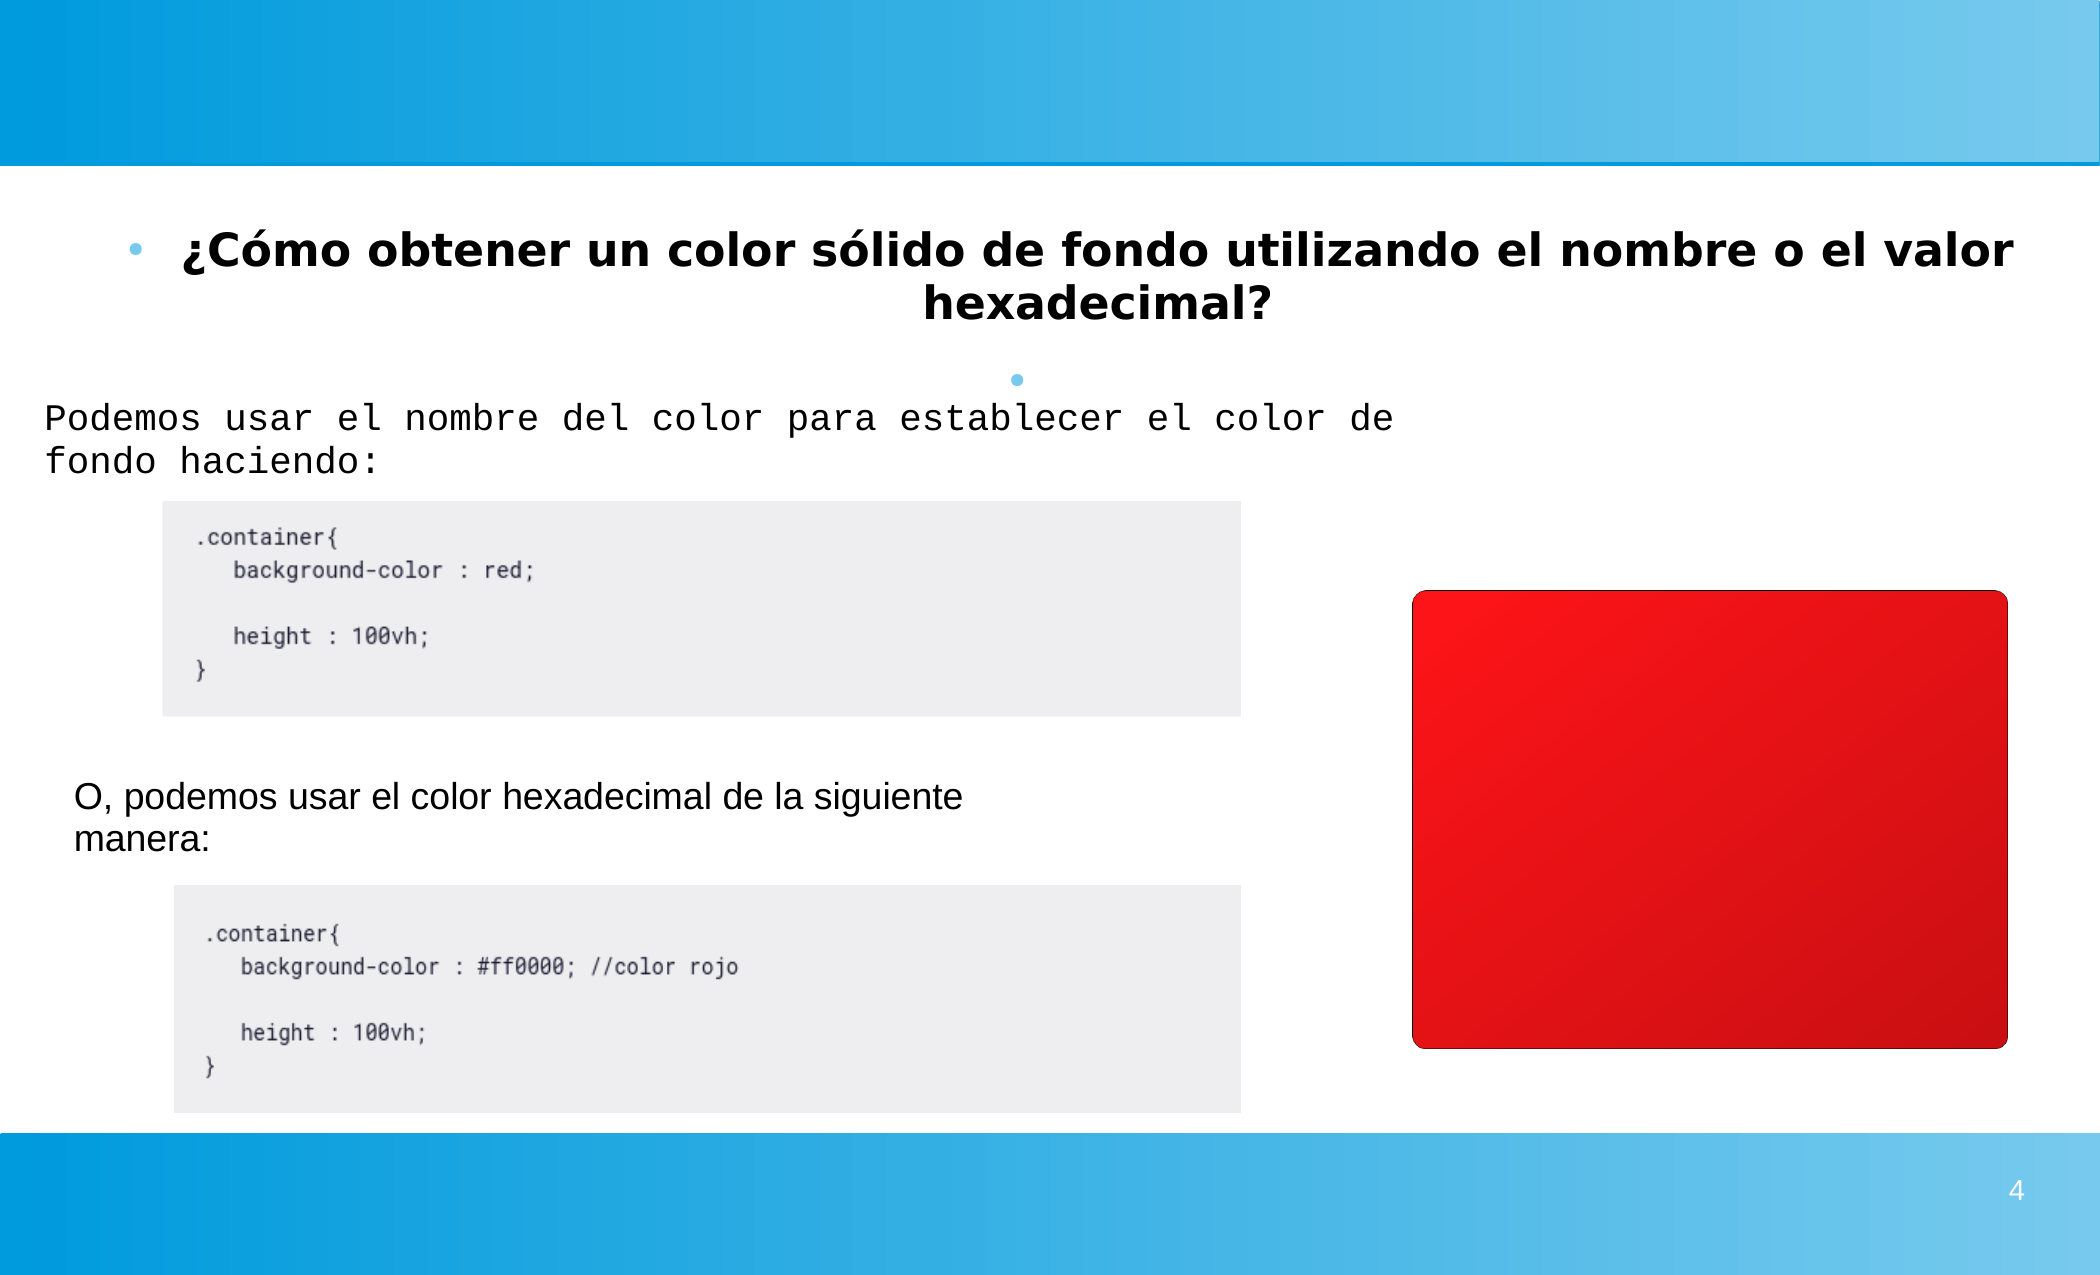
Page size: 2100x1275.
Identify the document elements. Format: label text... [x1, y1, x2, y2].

list ¿Cómo obtener un color sólido de fondo utilizando el nombre o el valor hexadecimal? [87, 223, 2038, 355]
picture [155, 501, 1241, 723]
text_box O, podemos usar el color hexadecimal de la siguiente manera: [59, 767, 1004, 865]
text_box Podemos usar el nombre del color para establecer el color de fondo haciendo: [29, 324, 1536, 473]
picture [174, 885, 1241, 1113]
picture [1412, 590, 2008, 1049]
